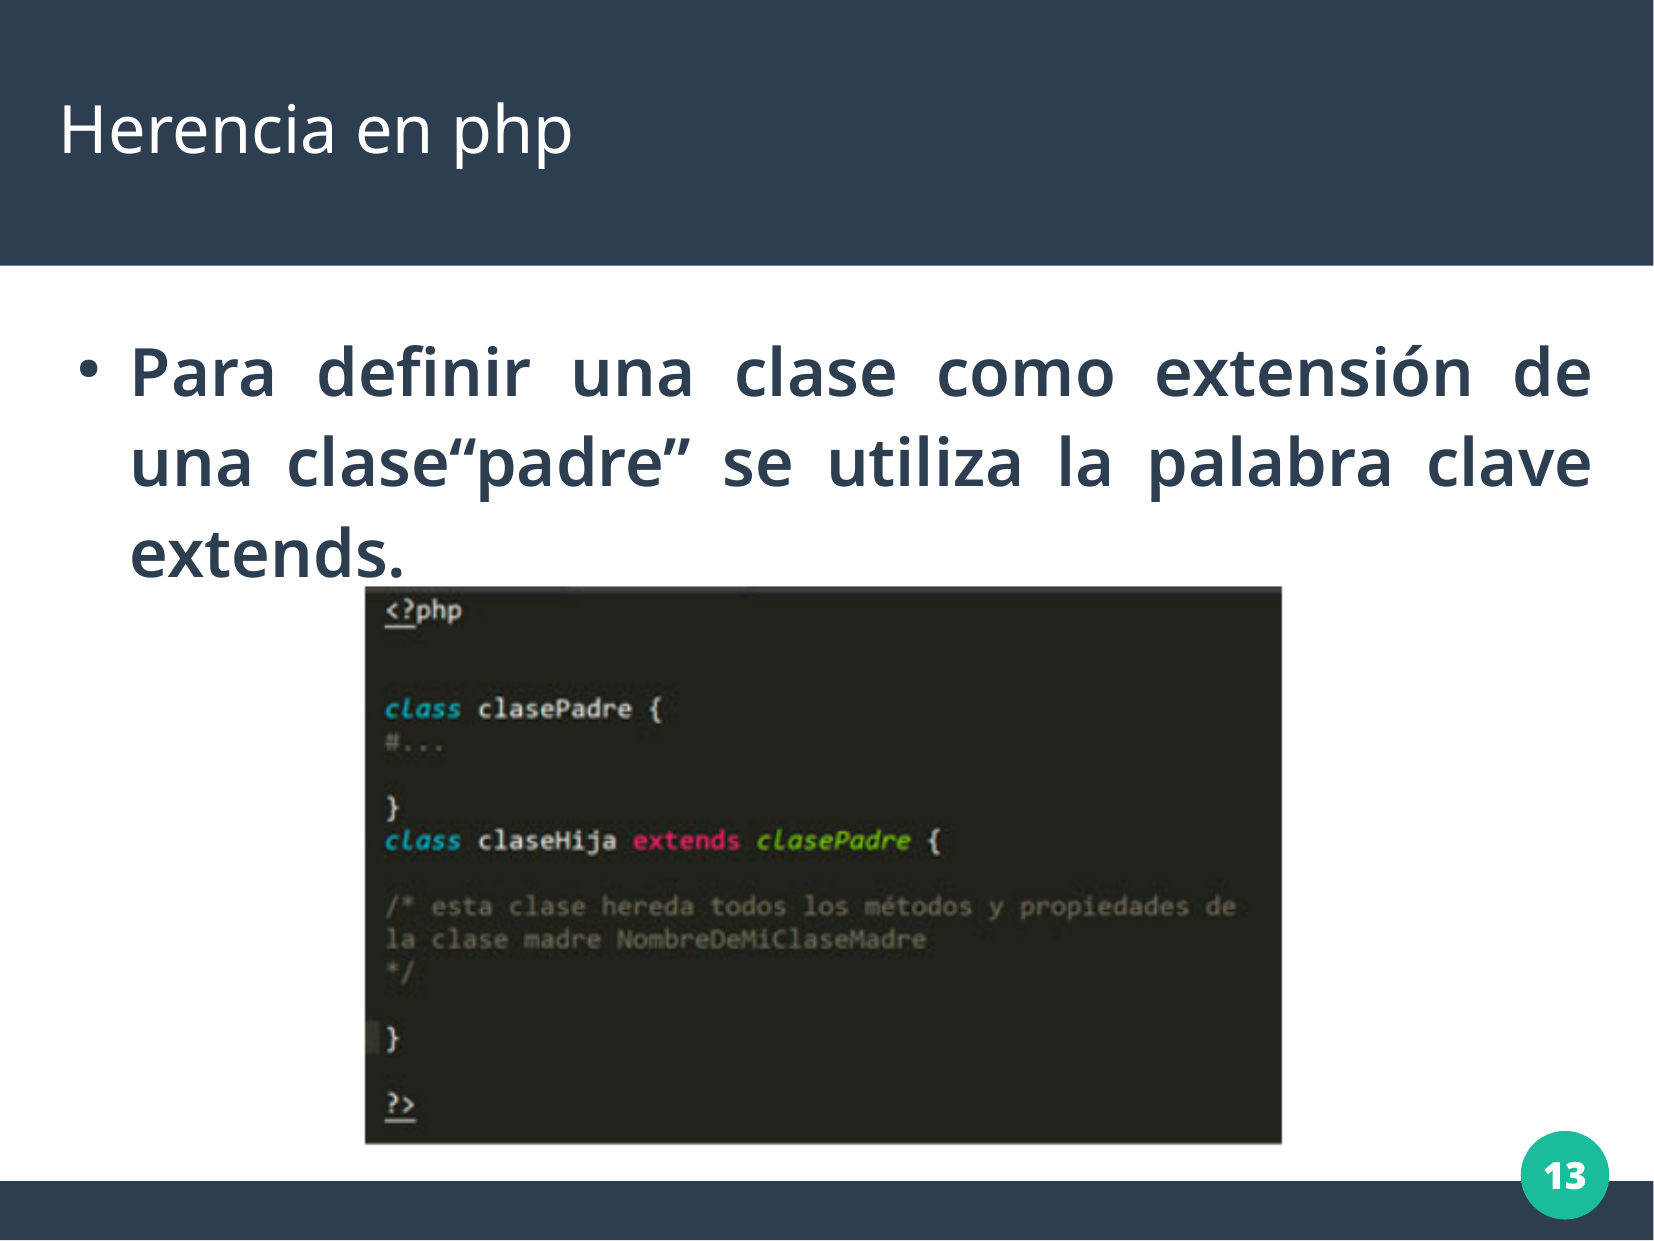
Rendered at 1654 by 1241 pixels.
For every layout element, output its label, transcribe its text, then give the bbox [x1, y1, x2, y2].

picture [342, 583, 1300, 1155]
title Herencia en php [59, 49, 1595, 207]
list Para definir una clase como extensión de una clase“padre” se utiliza la palabra clave extends. [59, 324, 1595, 1152]
